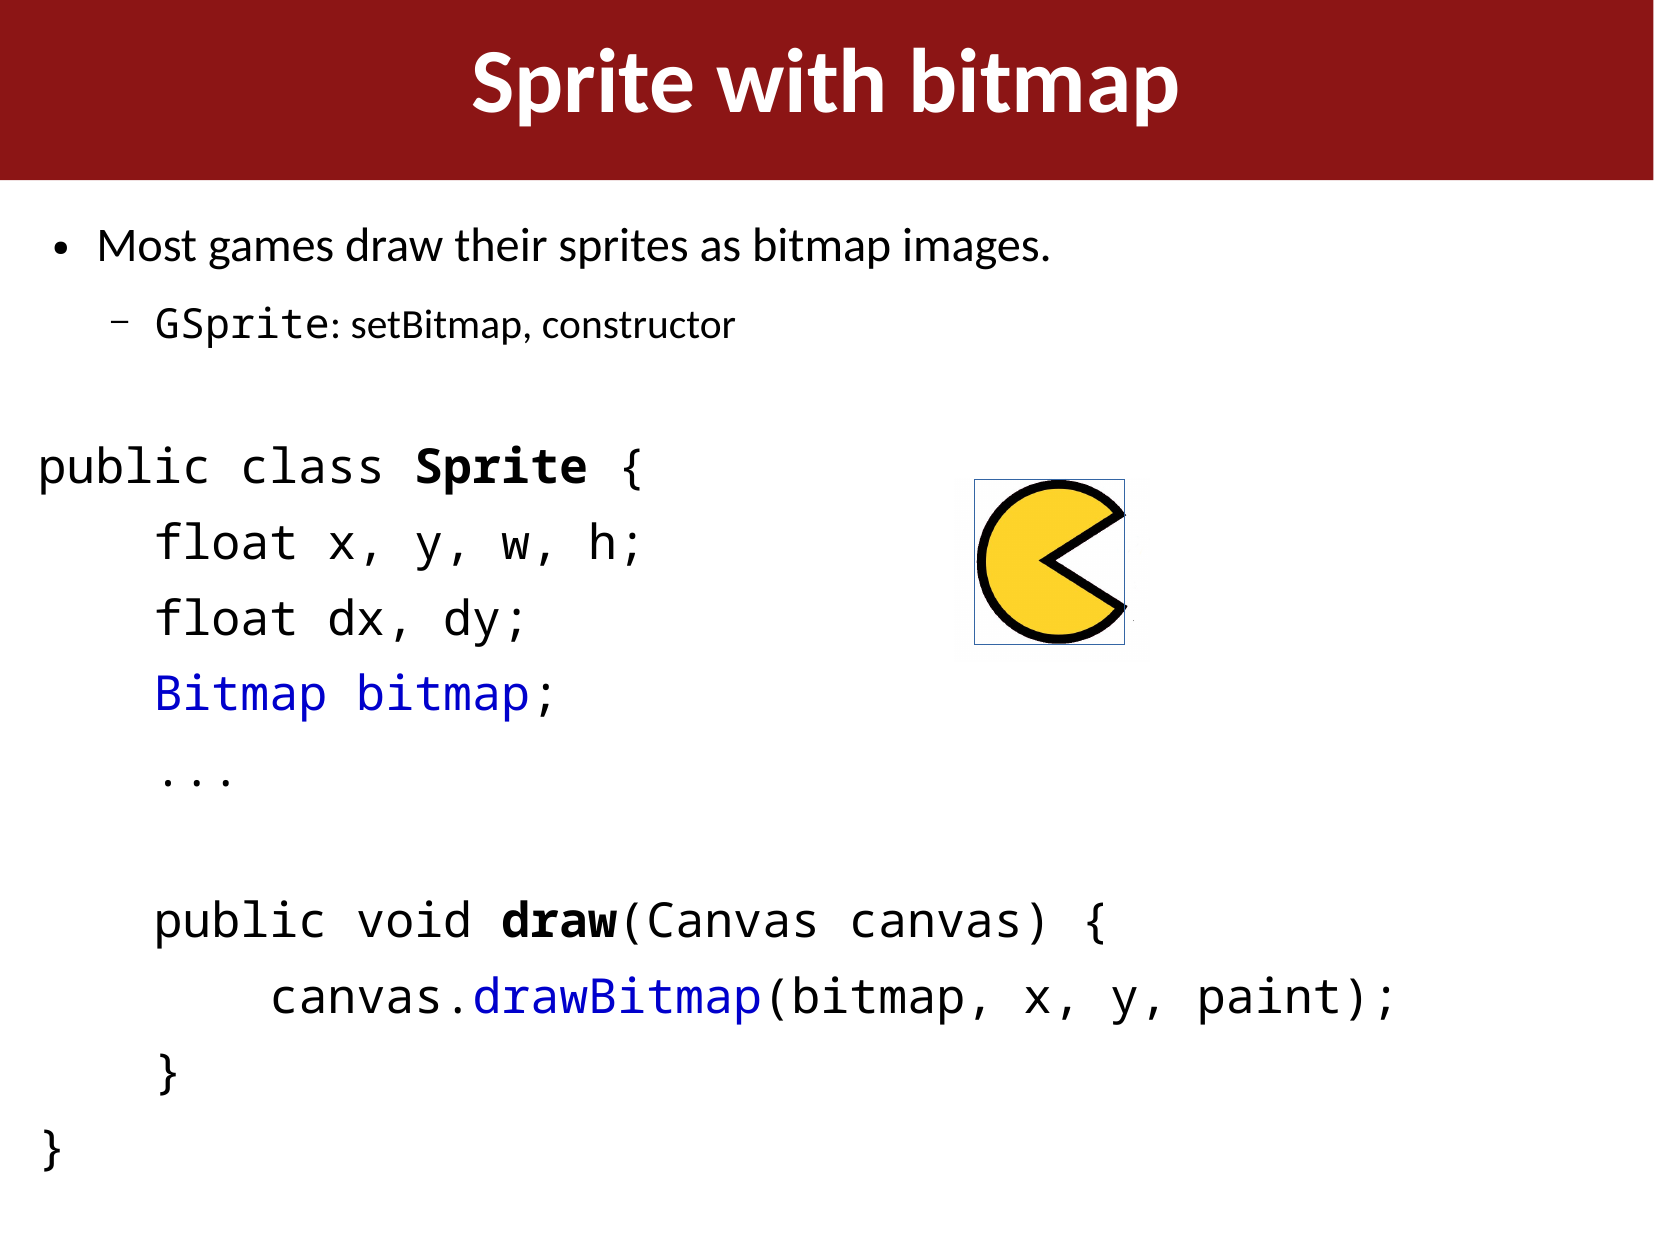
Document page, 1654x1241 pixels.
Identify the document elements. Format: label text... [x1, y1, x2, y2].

picture [954, 478, 1150, 662]
list Most games draw their sprites as bitmap images. GSprite: setBitmap, constructor public class Sprite { float x, y, w, h; float dx, dy; Bitmap bitmap; ... public void draw(Canvas canvas) { canvas.drawBitmap(bitmap, x, y, paint); } } [37, 225, 1636, 1186]
title Sprite with bitmap [0, 0, 1654, 181]
